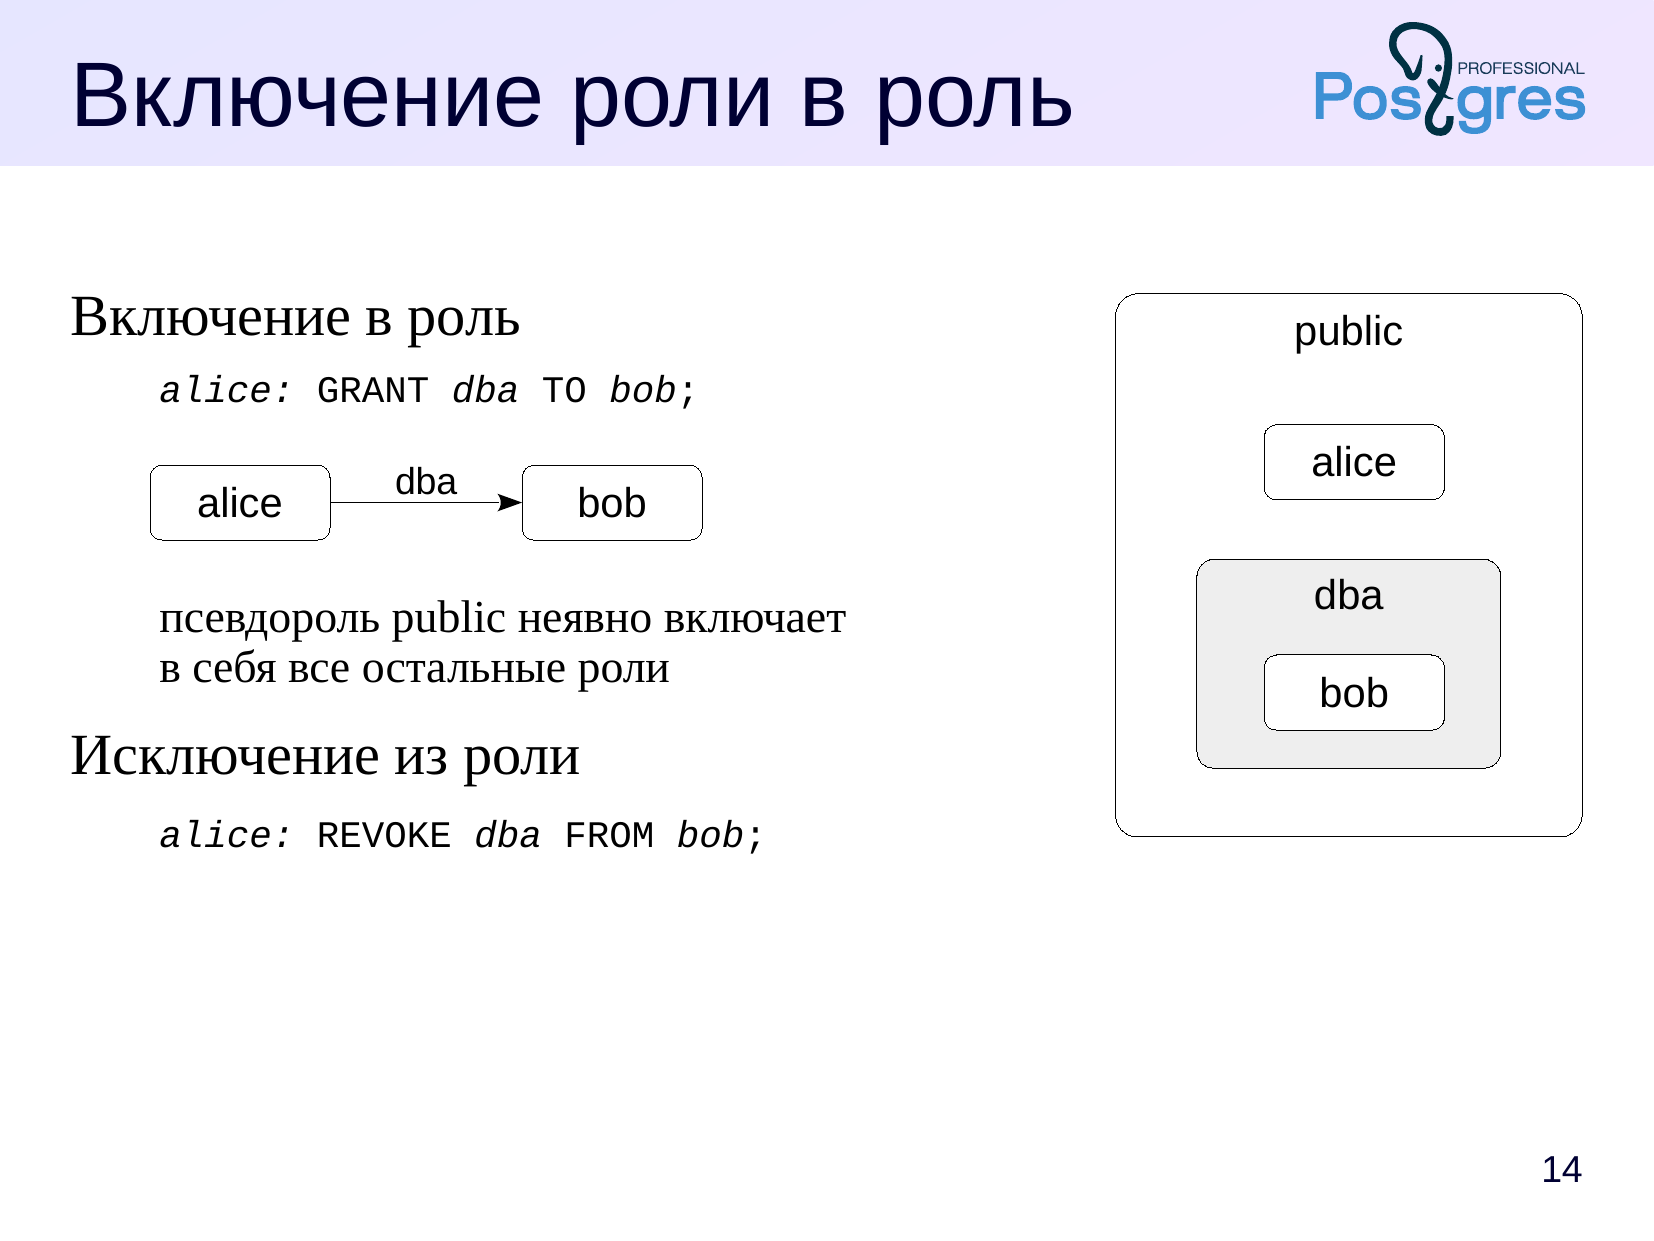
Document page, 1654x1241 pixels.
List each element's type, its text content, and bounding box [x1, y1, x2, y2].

text_box bob [522, 465, 703, 541]
text_box alice [150, 465, 331, 541]
text_box dba [1196, 559, 1501, 769]
text_box bob [1264, 654, 1445, 731]
text_box alice [1264, 424, 1445, 500]
title Включение роли в роль [70, 43, 1241, 147]
list Включение в роль alice: GRANT dba TO bob; псевдороль public неявно включает в себя все остальные роли Исключение из роли alice: REVOKE dba FROM bob; [70, 283, 1583, 1134]
